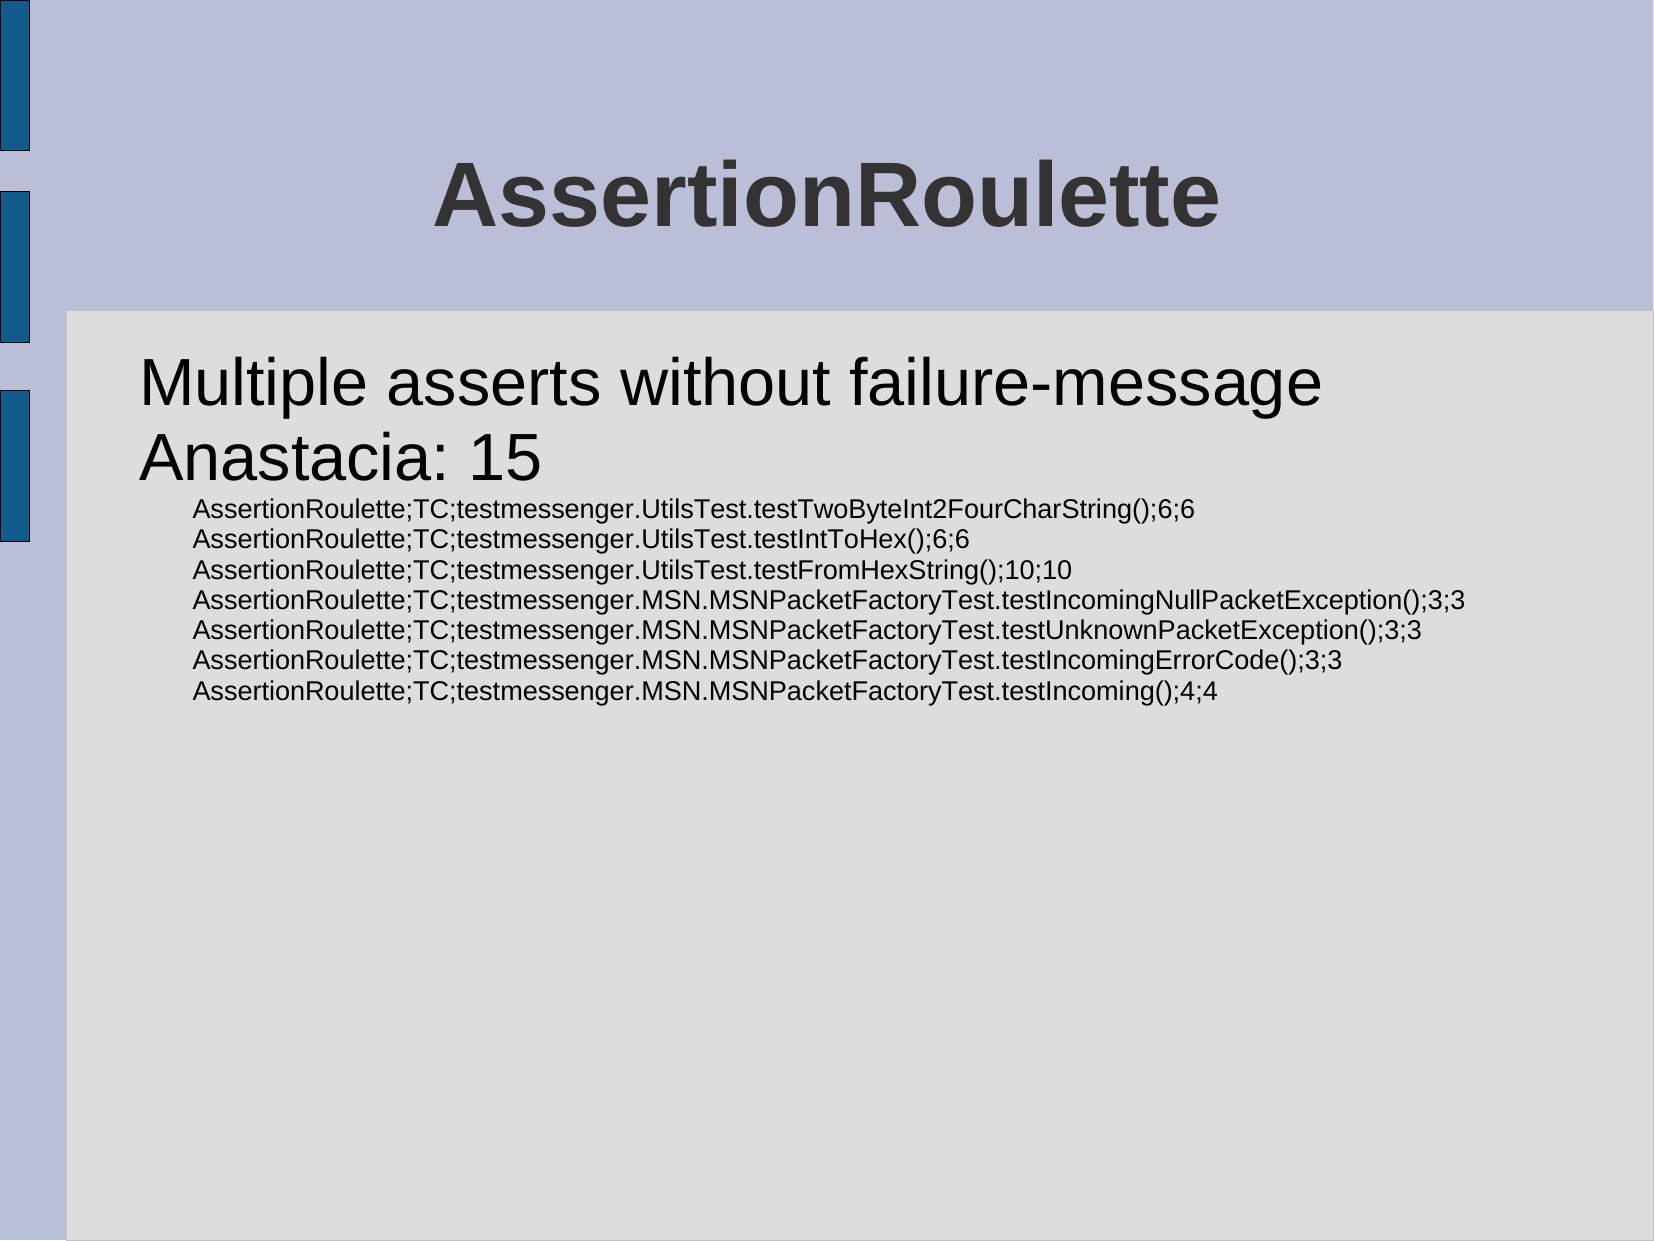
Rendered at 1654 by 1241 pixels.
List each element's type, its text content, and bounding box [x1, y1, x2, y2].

title AssertionRoulette [121, 98, 1534, 291]
list Multiple asserts without failure-message Anastacia: 15 AssertionRoulette;TC;testmessenger.UtilsTest.testTwoByteInt2FourCharString();6;6 AssertionRoulette;TC;testmessenger.UtilsTest.testIntToHex();6;6 AssertionRoulette;TC;testmessenger.UtilsTest.testFromHexString();10;10 AssertionRoulette;TC;testmessenger.MSN.MSNPacketFactoryTest.testIncomingNullPacketException();3;3 AssertionRoulette;TC;testmessenger.MSN.MSNPacketFactoryTest.testUnknownPacketException();3;3 AssertionRoulette;TC;testmessenger.MSN.MSNPacketFactoryTest.testIncomingErrorCode();3;3 AssertionRoulette;TC;testmessenger.MSN.MSNPacketFactoryTest.testIncoming();4;4 [121, 344, 1534, 1112]
